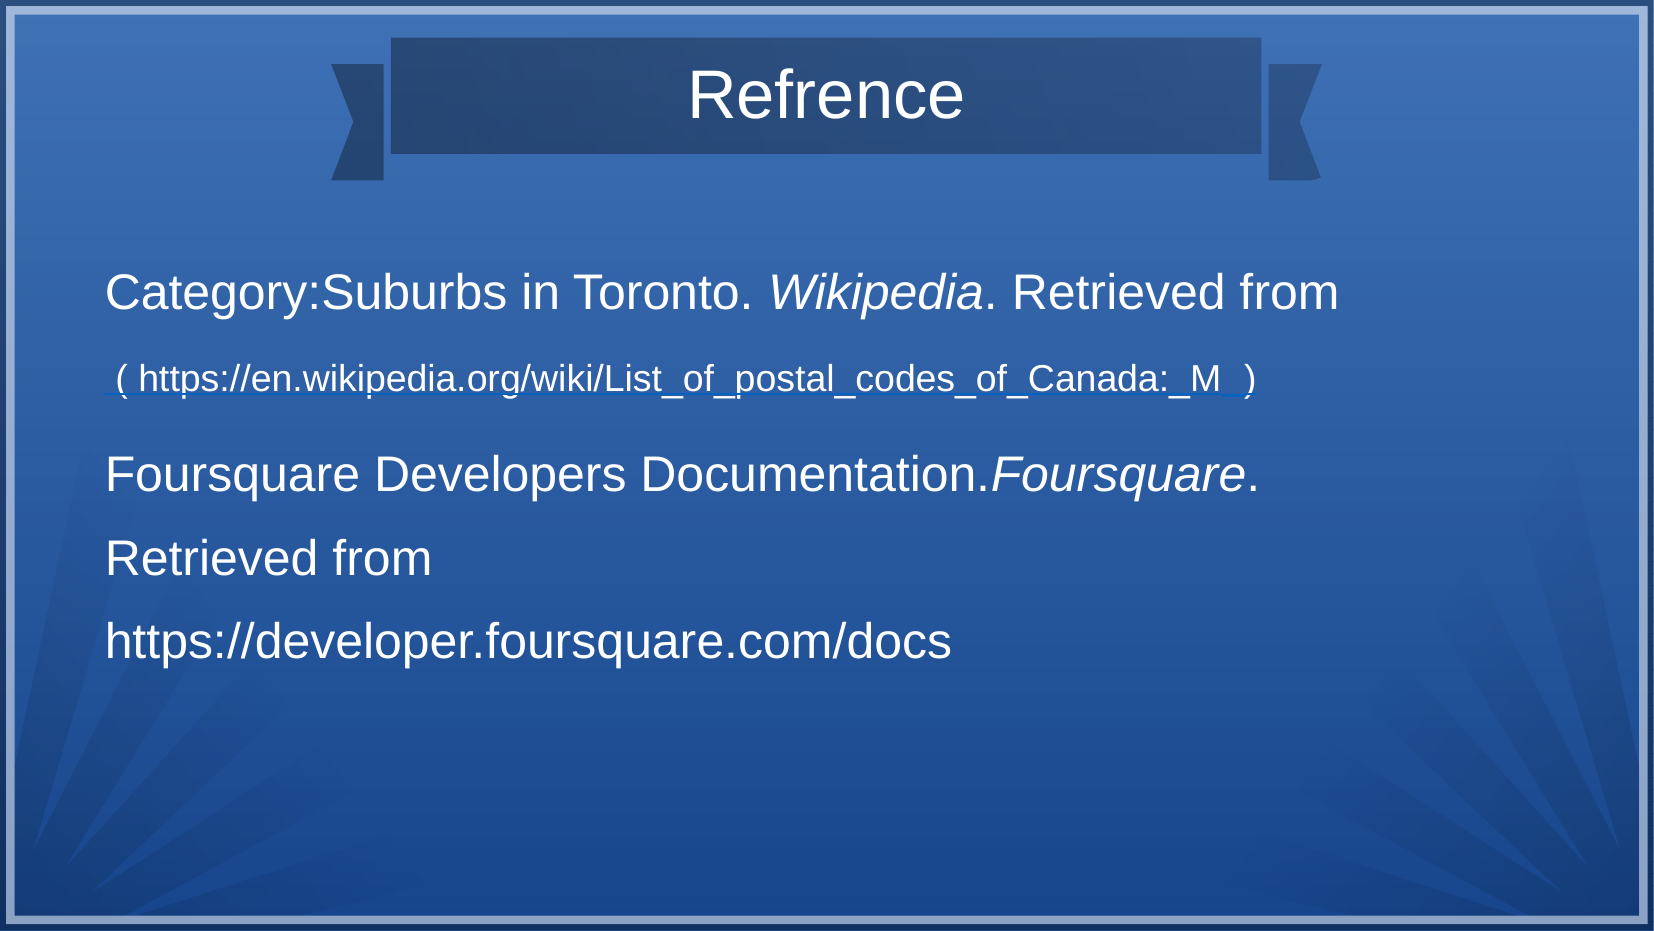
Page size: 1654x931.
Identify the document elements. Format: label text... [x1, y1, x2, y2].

list Category:Suburbs in Toronto. Wikipedia. Retrieved from ( https://en.wikipedia.org/wiki/List_of_postal_codes_of_Canada:_M ) Foursquare Developers Documentation.Foursquare. Retrieved from https://developer.foursquare.com/docs [94, 236, 1583, 860]
title Refrence [389, 35, 1264, 154]
